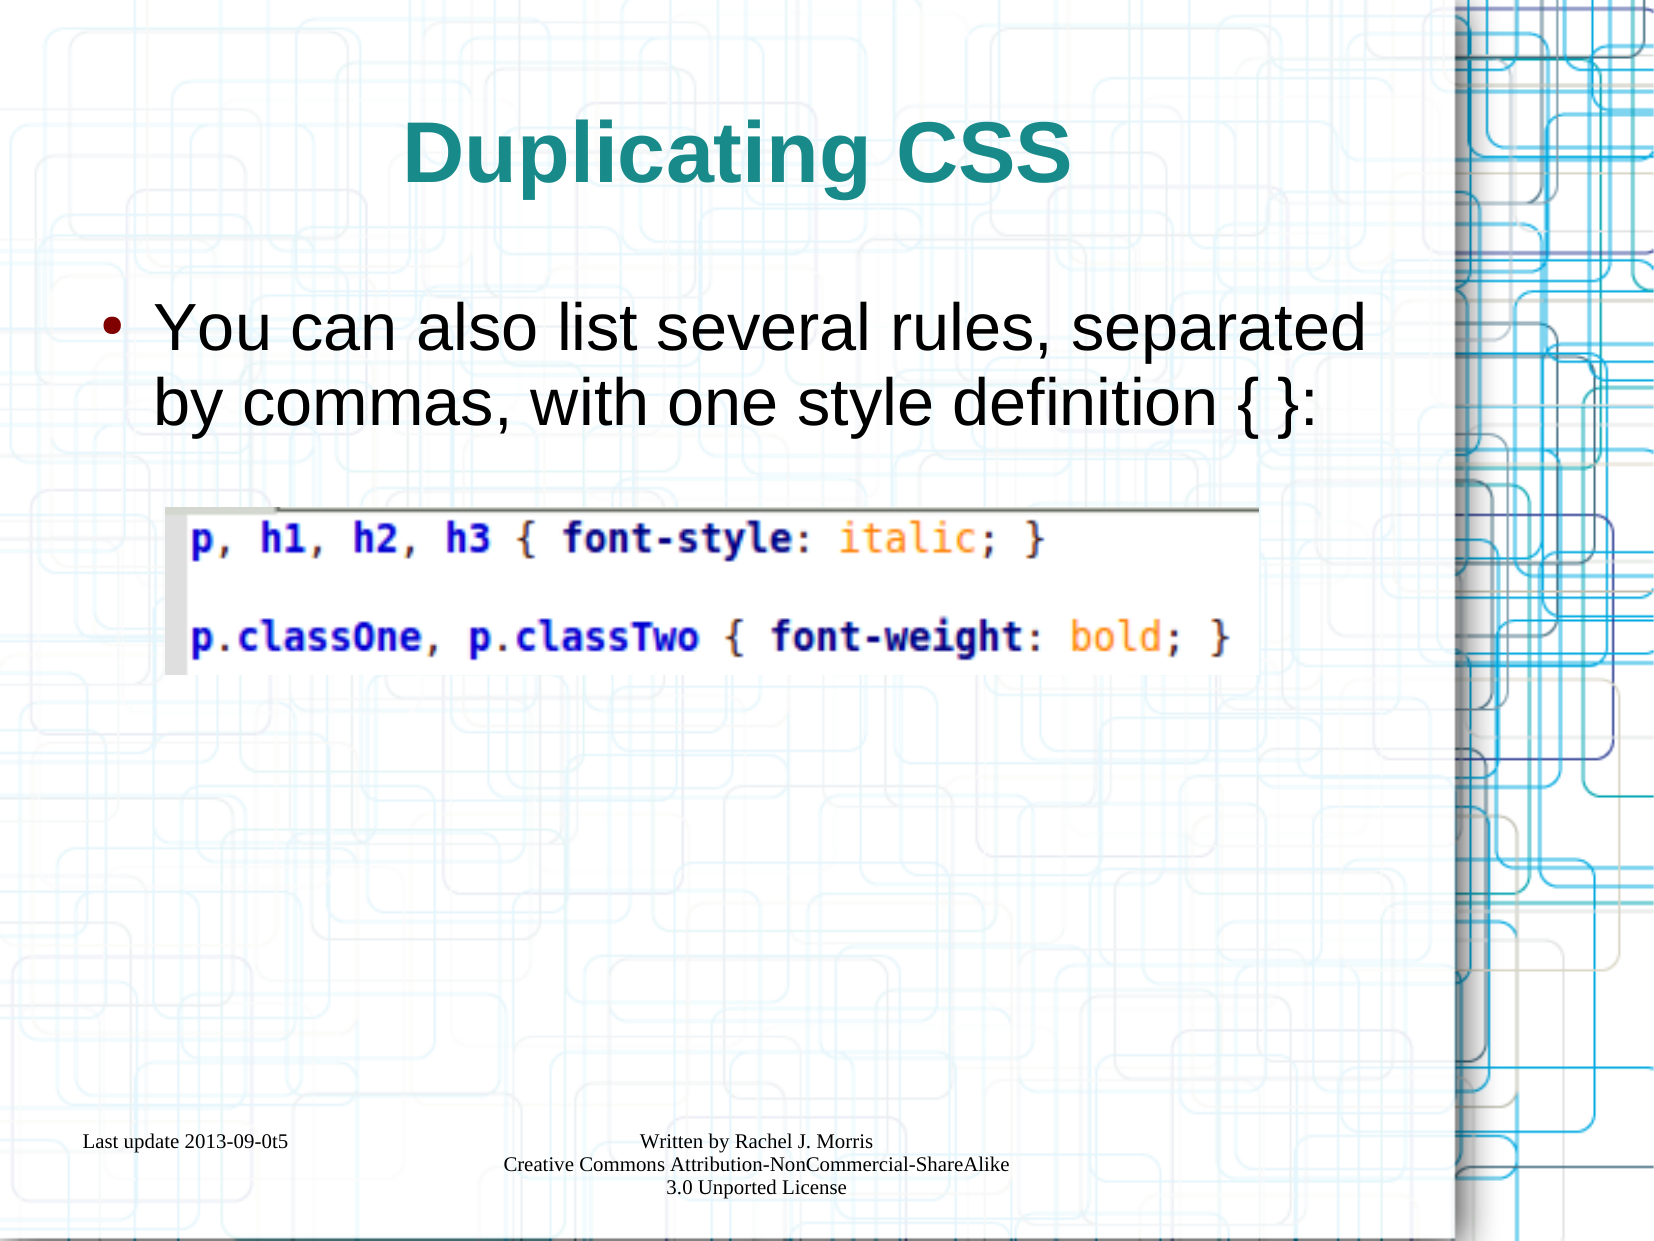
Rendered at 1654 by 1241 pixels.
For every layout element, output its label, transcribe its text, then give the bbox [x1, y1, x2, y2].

title Duplicating CSS [59, 49, 1418, 257]
list You can also list several rules, separated by commas, with one style definition { }: [82, 290, 1418, 1010]
picture [0, 0, 1654, 1241]
